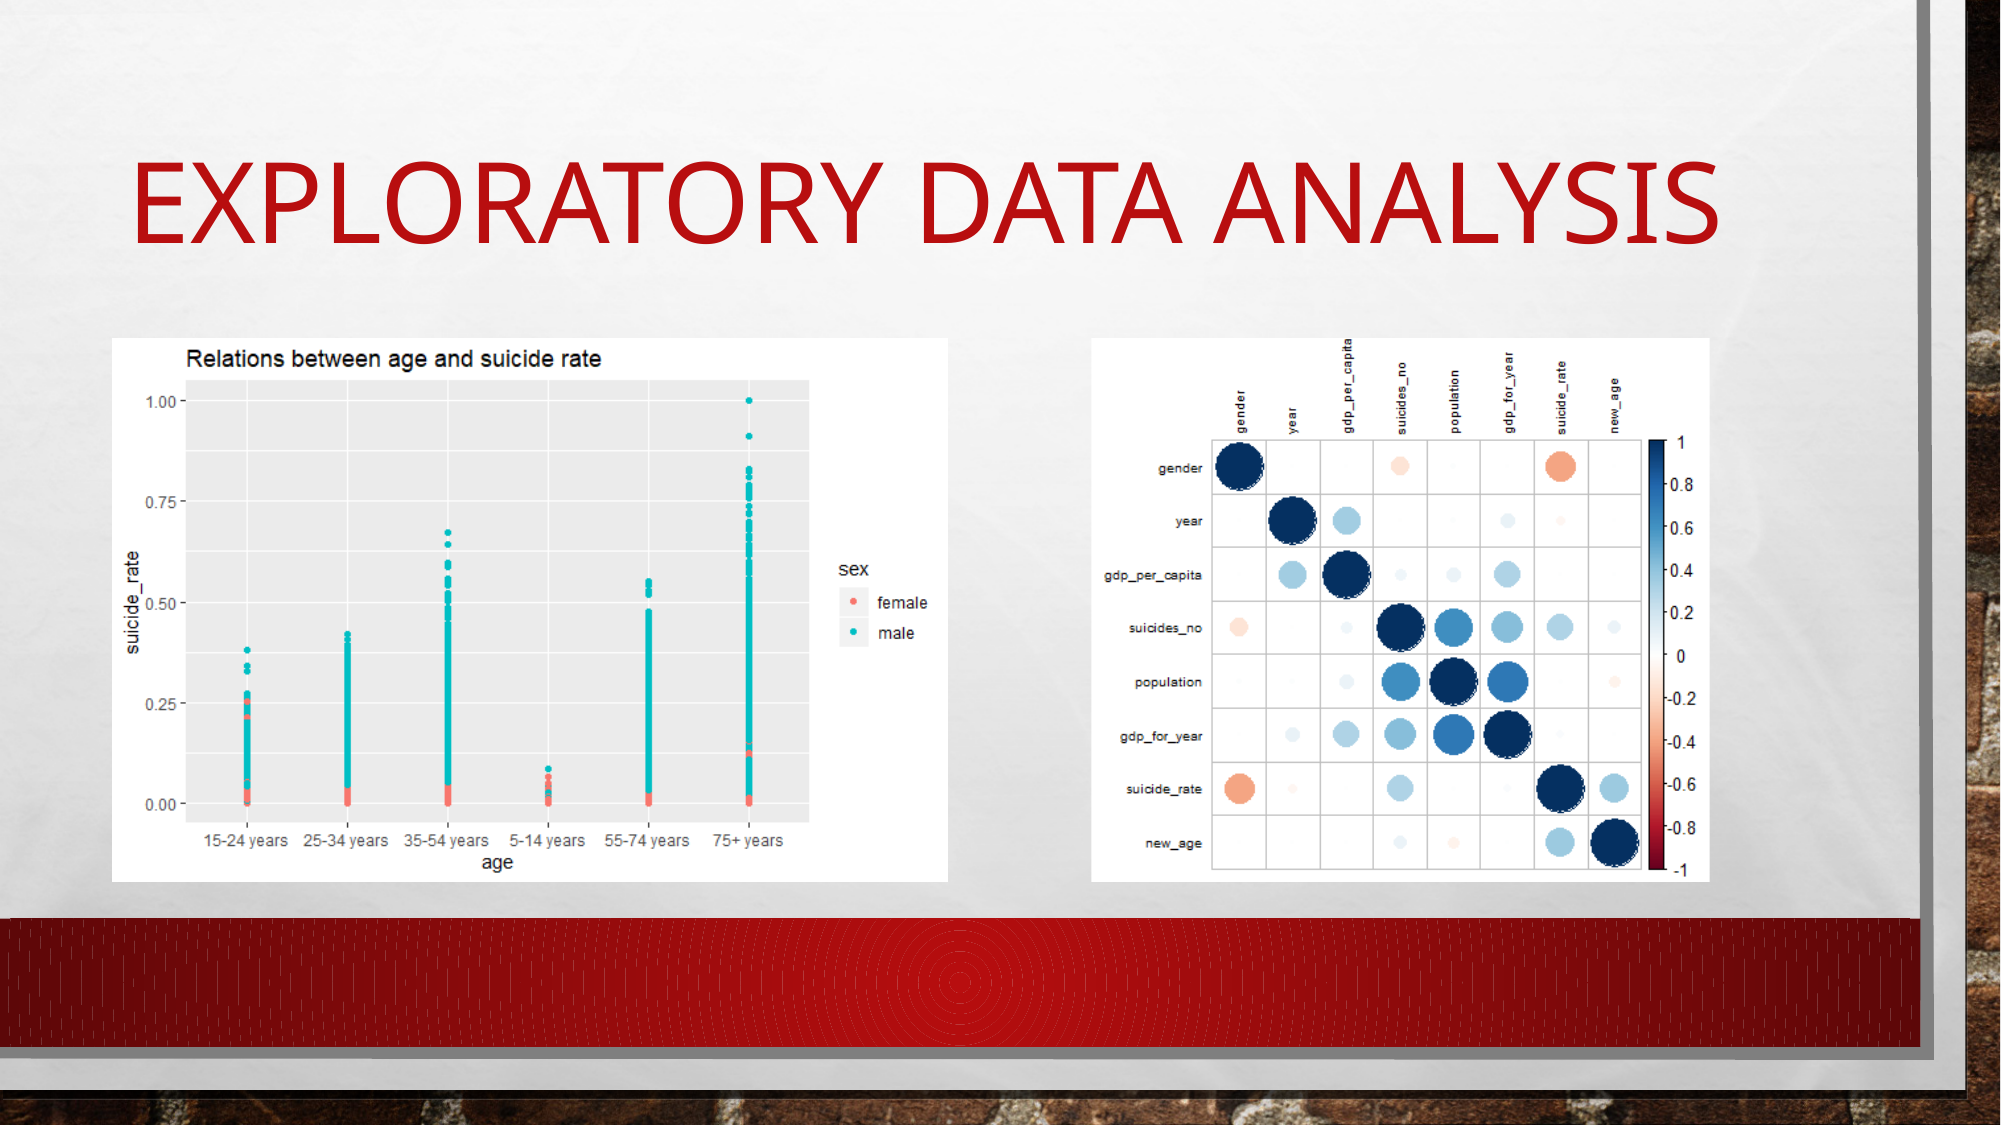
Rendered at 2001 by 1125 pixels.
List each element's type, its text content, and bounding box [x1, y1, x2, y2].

picture [1091, 338, 1710, 882]
picture [112, 338, 948, 882]
title Exploratory Data Analysis [112, 112, 1819, 303]
